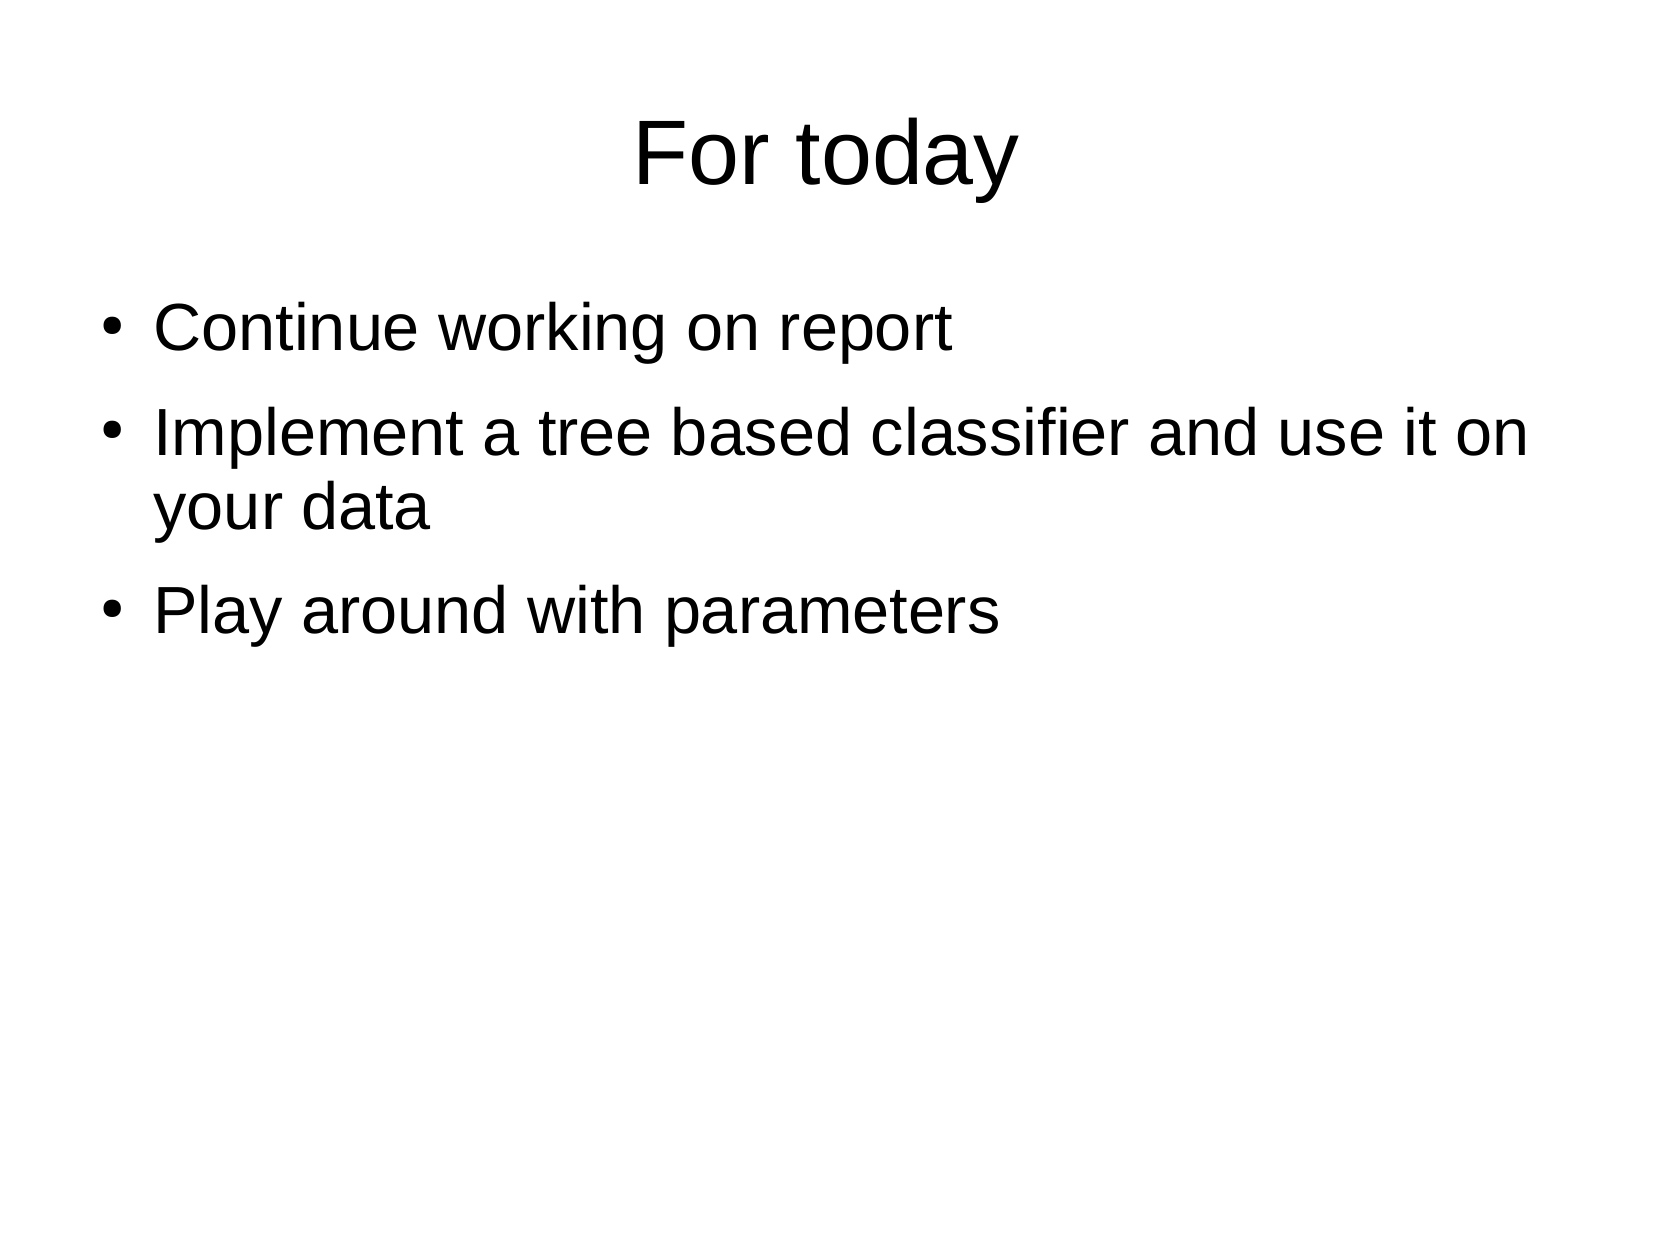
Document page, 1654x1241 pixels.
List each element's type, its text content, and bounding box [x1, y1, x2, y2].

list Continue working on report Implement a tree based classifier and use it on your data Play around with parameters [82, 290, 1571, 1010]
title For today [82, 49, 1571, 257]
